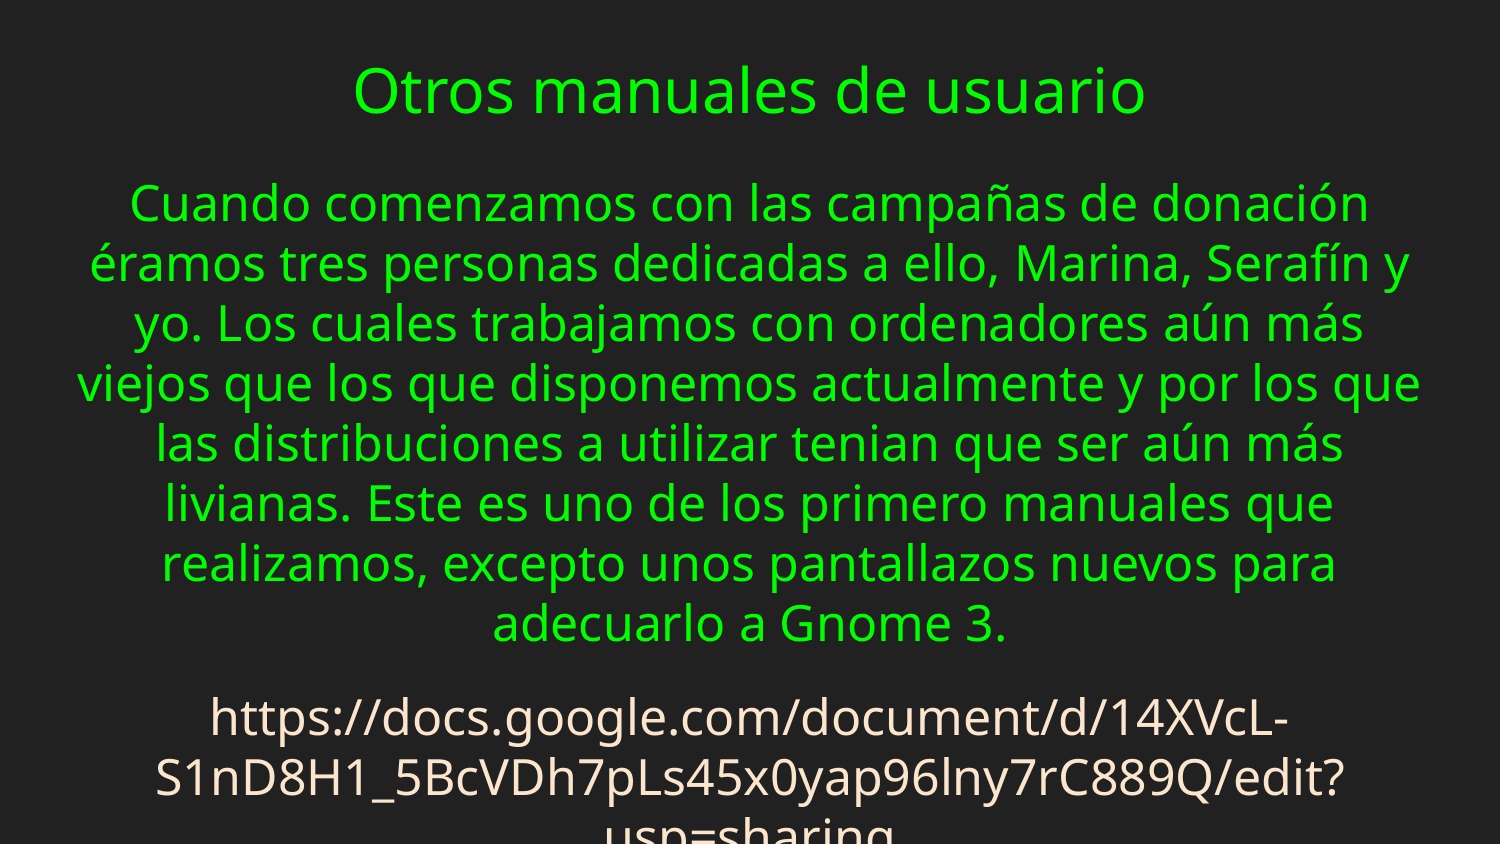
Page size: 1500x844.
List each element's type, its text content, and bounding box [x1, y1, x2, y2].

list Cuando comenzamos con las campañas de donación éramos tres personas dedicadas a ello, Marina, Serafín y yo. Los cuales trabajamos con ordenadores aún más viejos que los que disponemos actualmente y por los que las distribuciones a utilizar tenian que ser aún más livianas. Este es uno de los primero manuales que realizamos, excepto unos pantallazos nuevos para adecuarlo a Gnome 3. https://docs.google.com/document/d/14XVcL-S1nD8H1_5BcVDh7pLs45x0yap96lny7rC889Q/edit?usp=sharing [51, 156, 1449, 844]
title Otros manuales de usuario [51, 35, 1449, 132]
